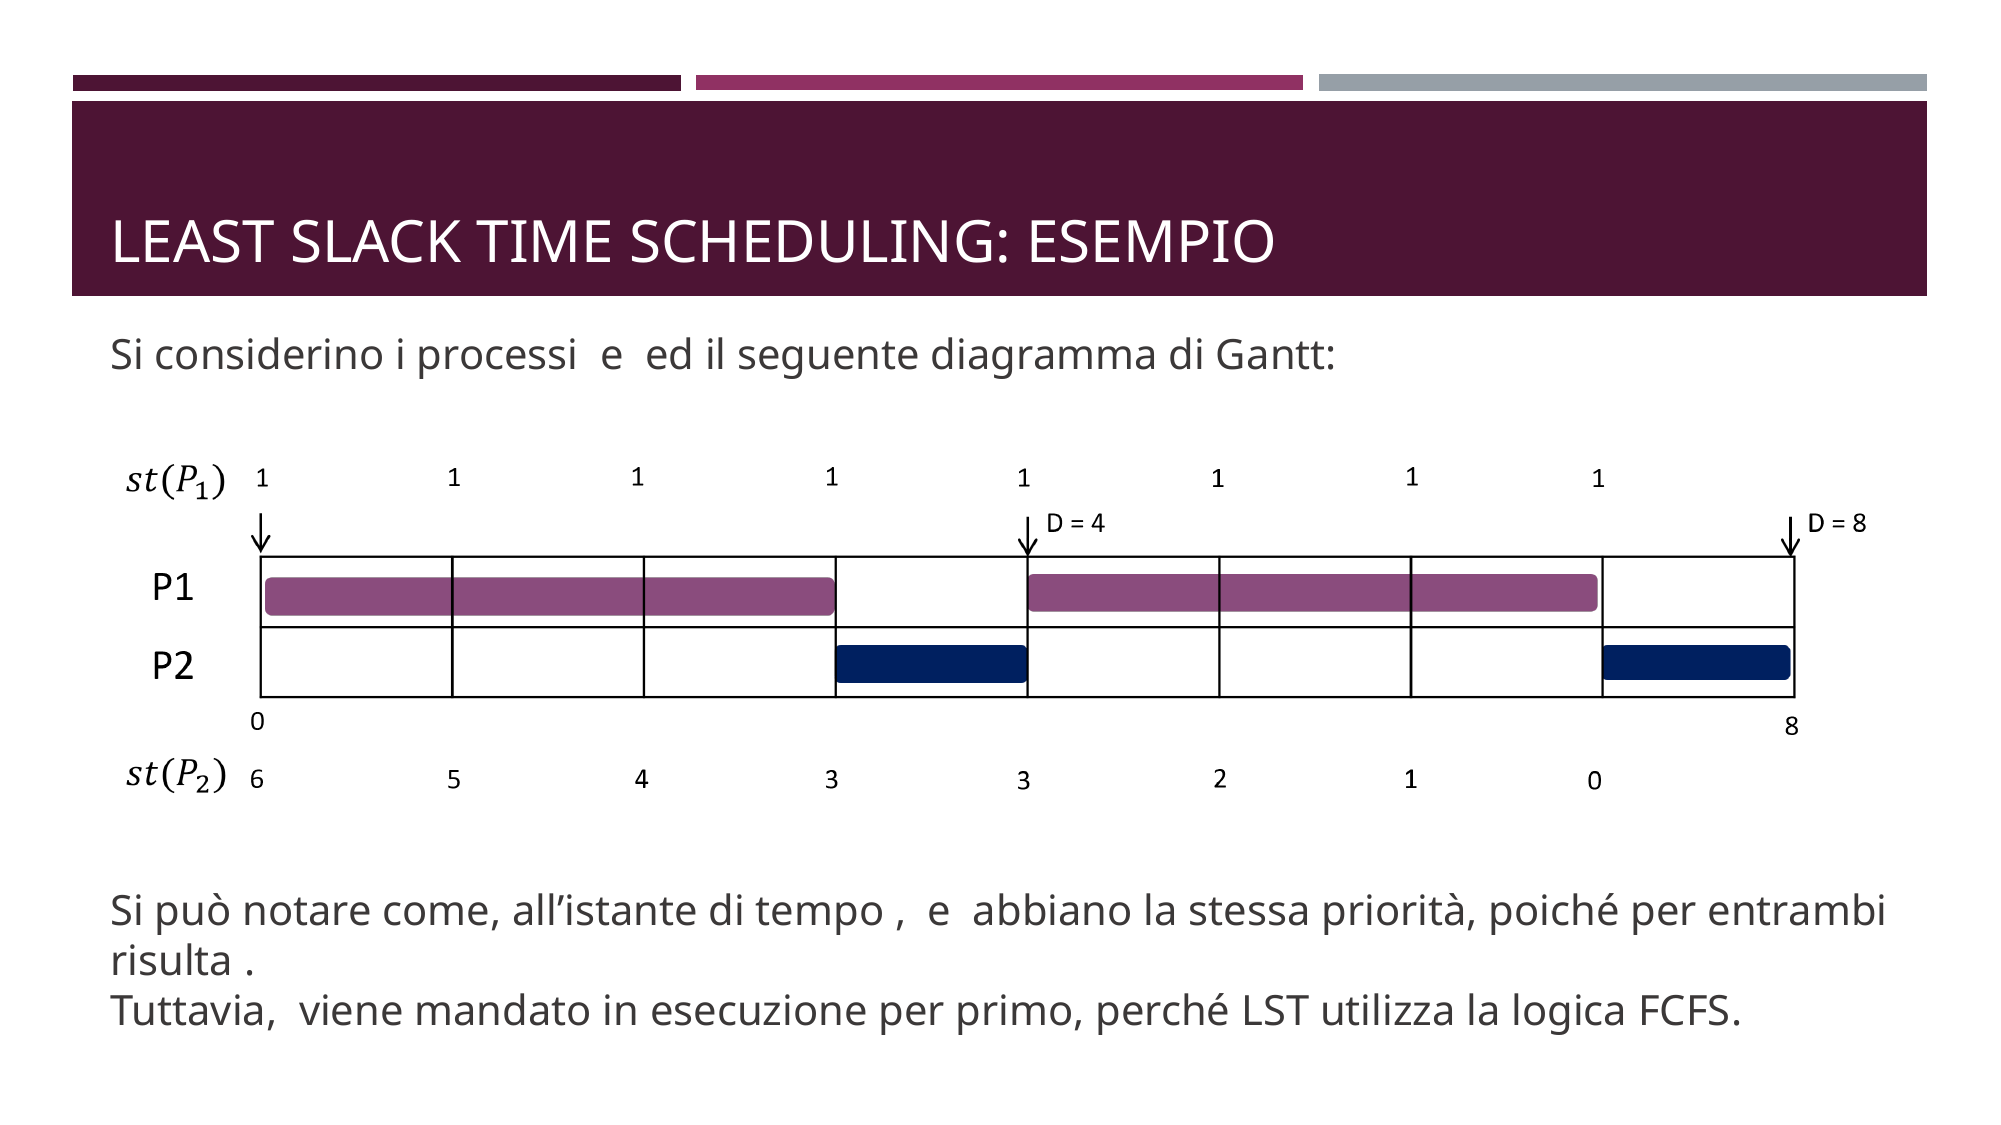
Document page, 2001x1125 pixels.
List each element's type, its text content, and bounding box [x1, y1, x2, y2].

text_box Si considerino i processi e ed il seguente diagramma di Gantt: [95, 320, 1905, 387]
text_box Si può notare come, all’istante di tempo , e abbiano la stessa priorità, poiché per entrambi risulta . Tuttavia, viene mandato in esecuzione per primo, perché LST utilizza la logica FCFS. [95, 876, 1905, 1044]
title Least slack time scheduling: esempio [95, 115, 1905, 282]
picture [108, 446, 1892, 815]
